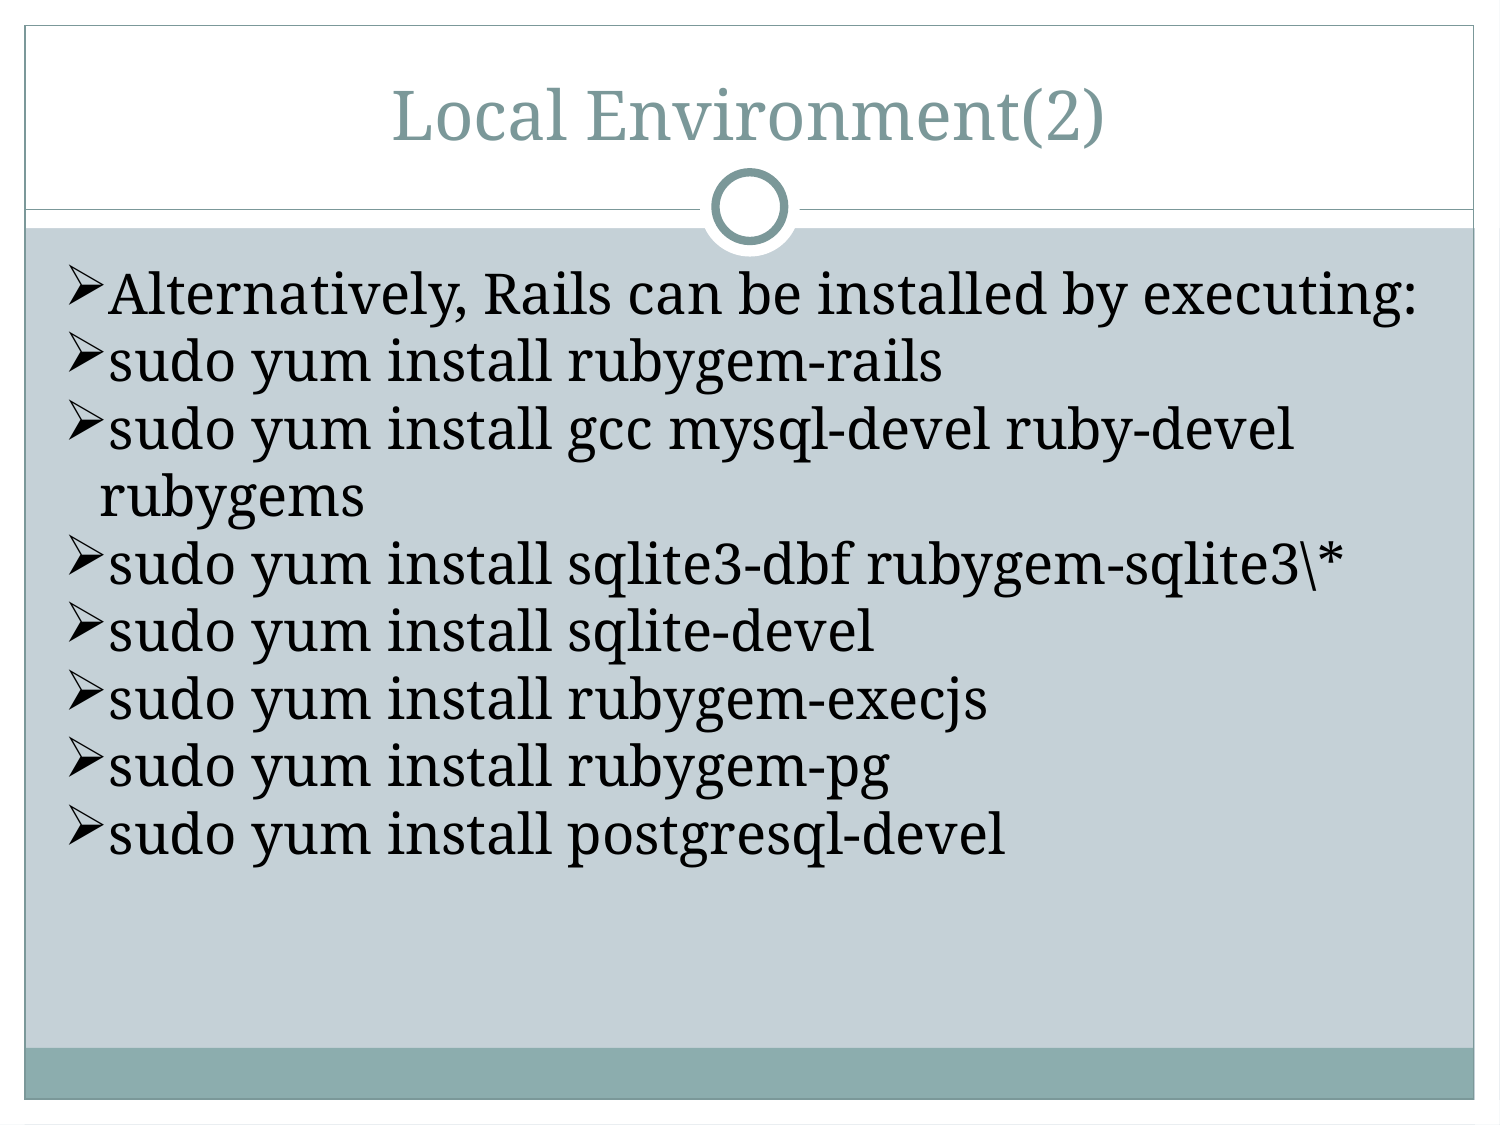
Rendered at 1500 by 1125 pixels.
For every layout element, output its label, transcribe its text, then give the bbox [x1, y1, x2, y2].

text_box Local Environment(2) [49, 37, 1450, 162]
text_box Alternatively, Rails can be installed by executing: sudo yum install rubygem-rails sudo yum install gcc mysql-devel ruby-devel rubygems sudo yum install sqlite3-dbf rubygem-sqlite3\* sudo yum install sqlite-devel sudo yum install rubygem-execjs sudo yum install rubygem-pg sudo yum install postgresql-devel [49, 250, 1445, 1001]
